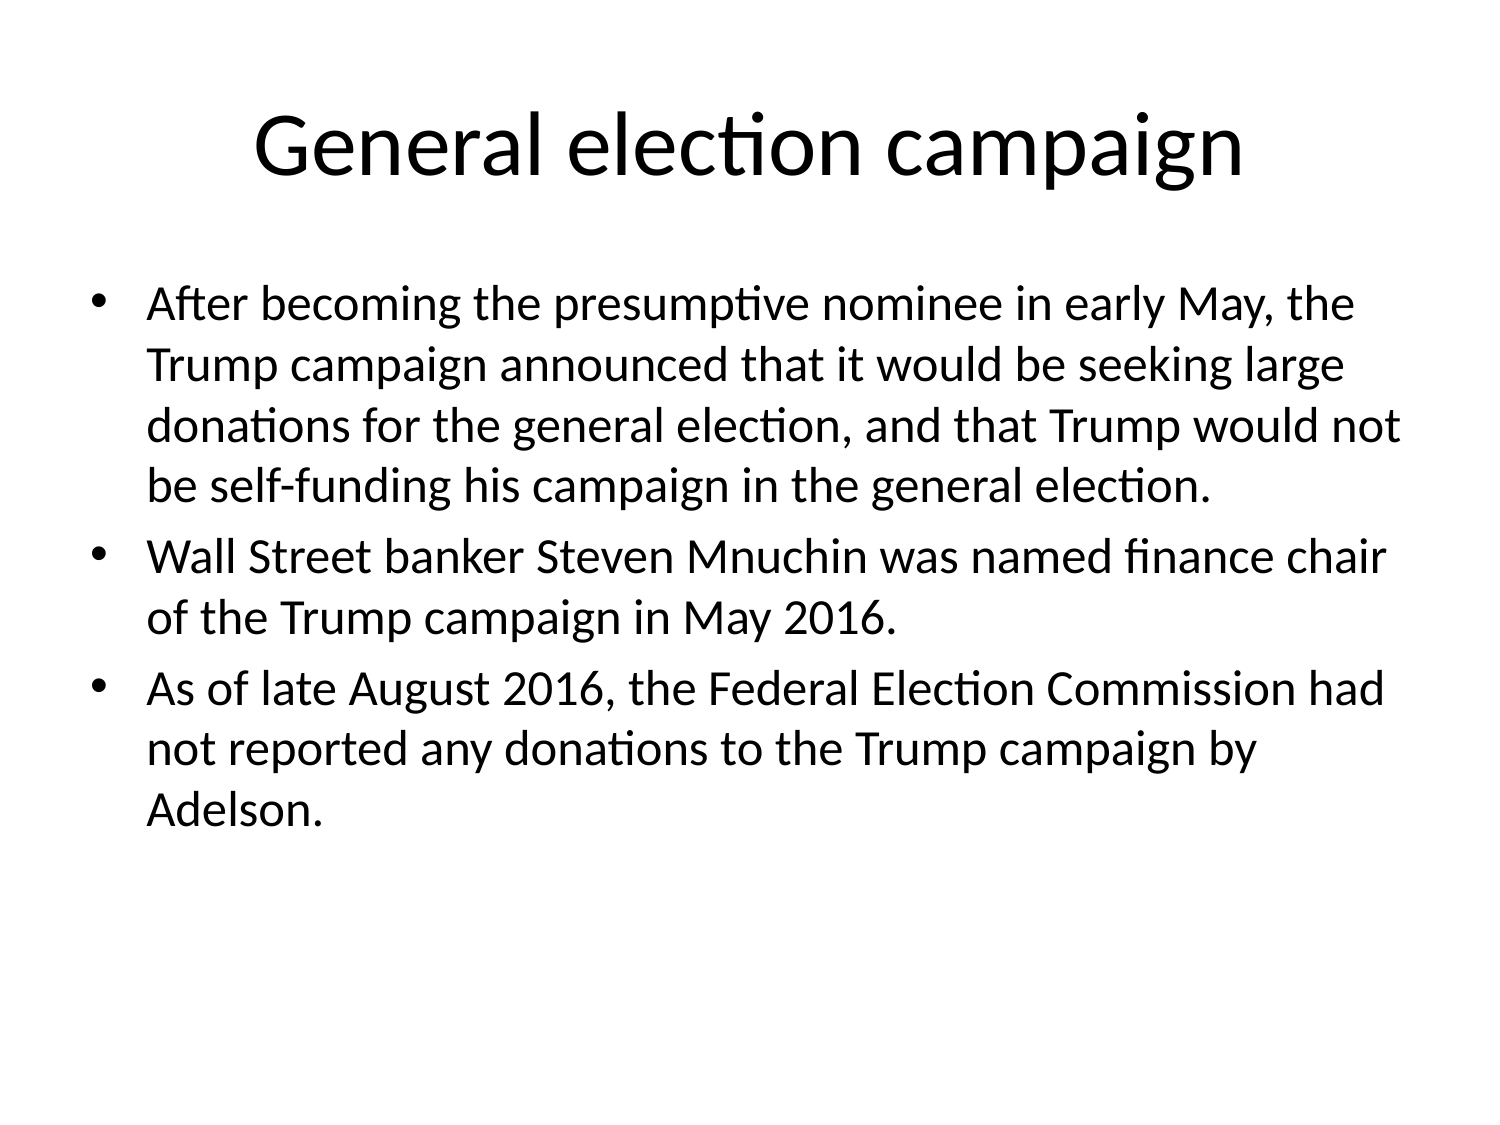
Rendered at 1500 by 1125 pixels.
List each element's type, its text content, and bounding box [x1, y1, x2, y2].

list After becoming the presumptive nominee in early May, the Trump campaign announced that it would be seeking large donations for the general election, and that Trump would not be self-funding his campaign in the general election. Wall Street banker Steven Mnuchin was named finance chair of the Trump campaign in May 2016. As of late August 2016, the Federal Election Commission had not reported any donations to the Trump campaign by Adelson. [75, 262, 1425, 1005]
title General election campaign [75, 45, 1425, 233]
